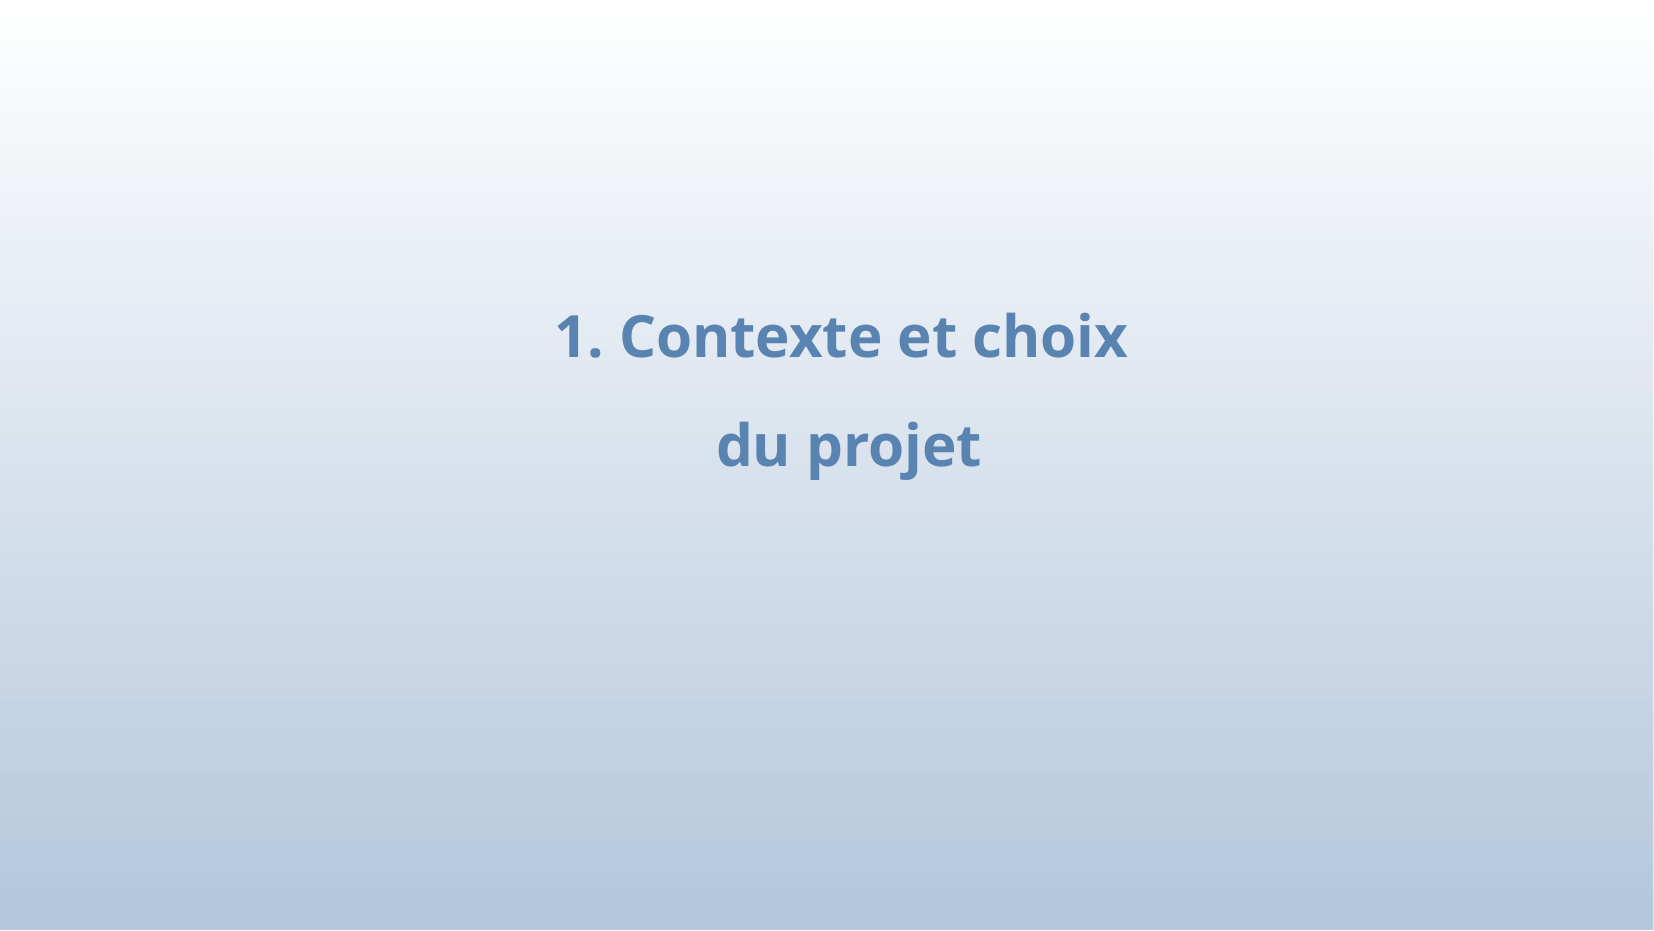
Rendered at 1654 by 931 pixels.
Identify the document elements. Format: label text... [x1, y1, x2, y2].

text_box 1. Contexte et choix du projet [383, 324, 1300, 443]
text_box [59, 177, 1595, 886]
